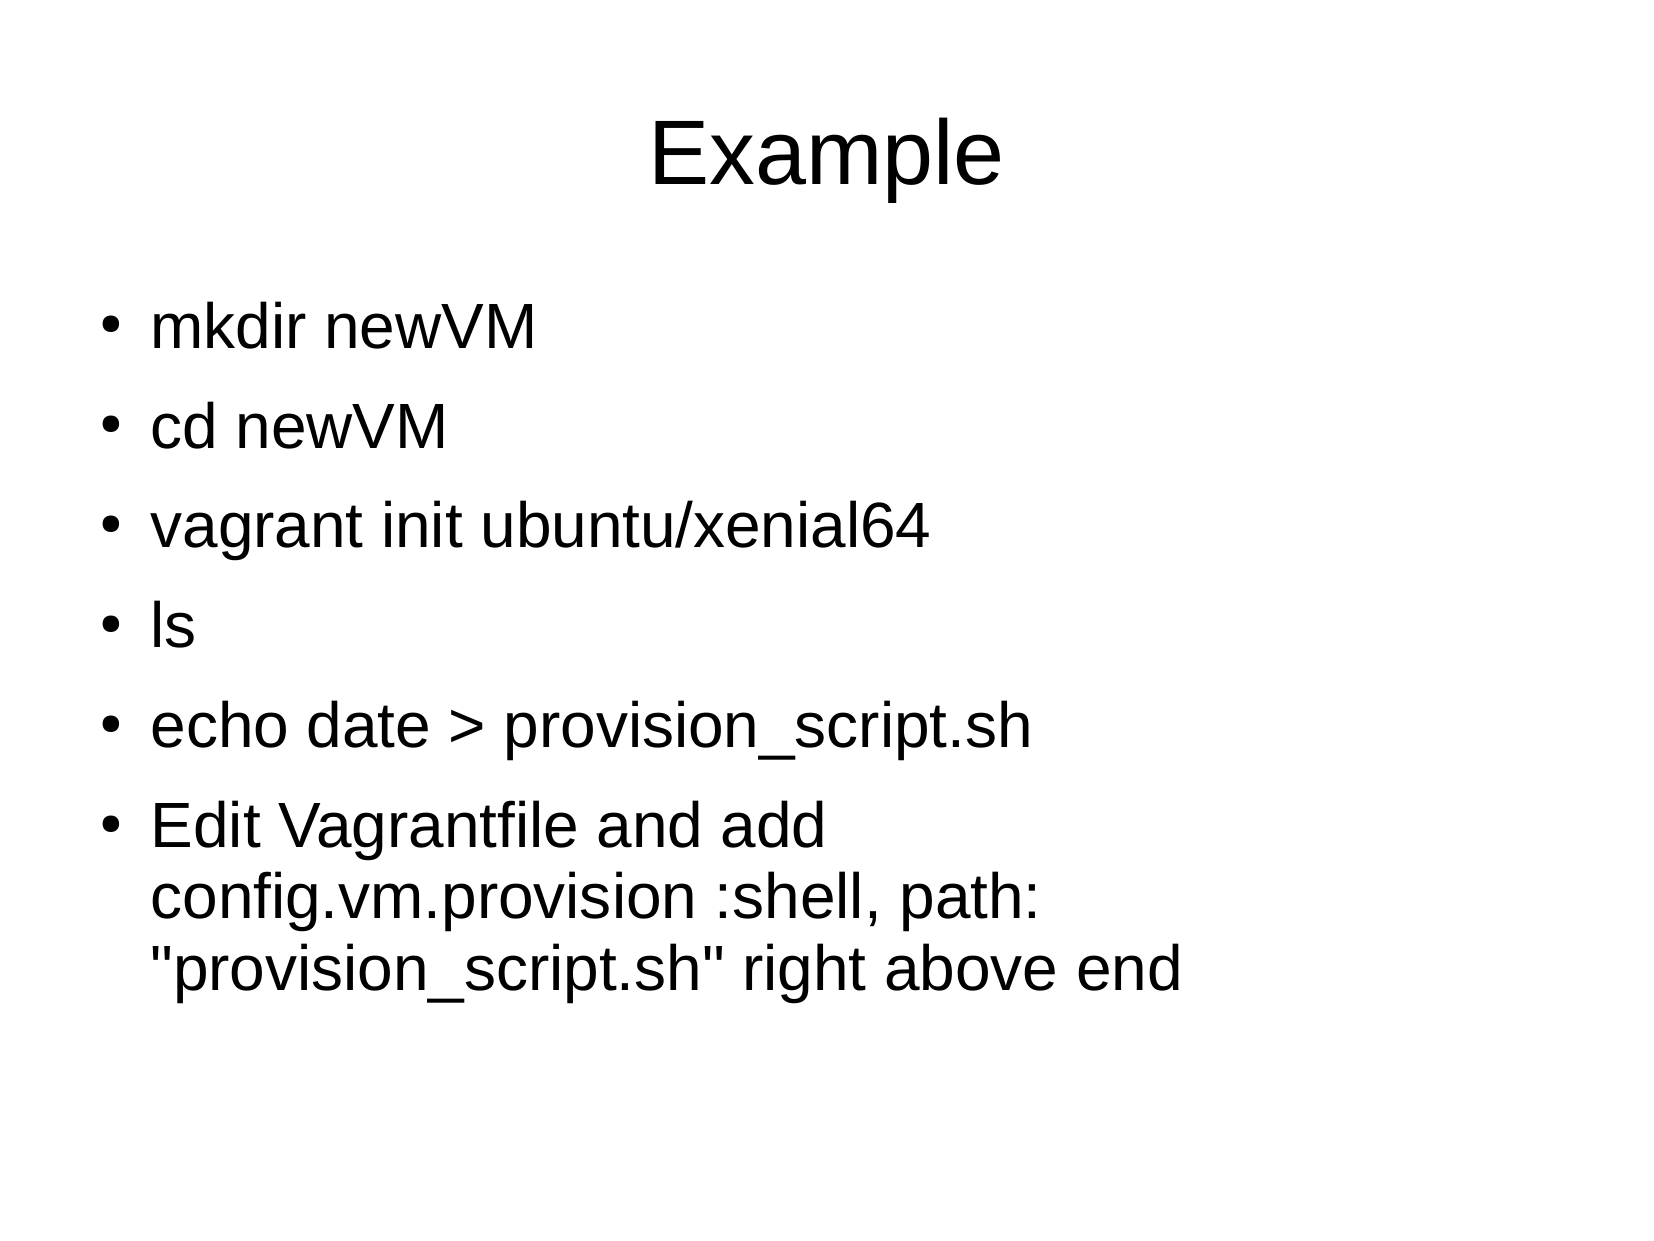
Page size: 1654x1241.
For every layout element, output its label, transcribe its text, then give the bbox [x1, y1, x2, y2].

title Example [82, 49, 1571, 257]
list mkdir newVM cd newVM vagrant init ubuntu/xenial64 ls echo date > provision_script.sh Edit Vagrantfile and add config.vm.provision :shell, path: "provision_script.sh" right above end [82, 290, 1571, 1010]
